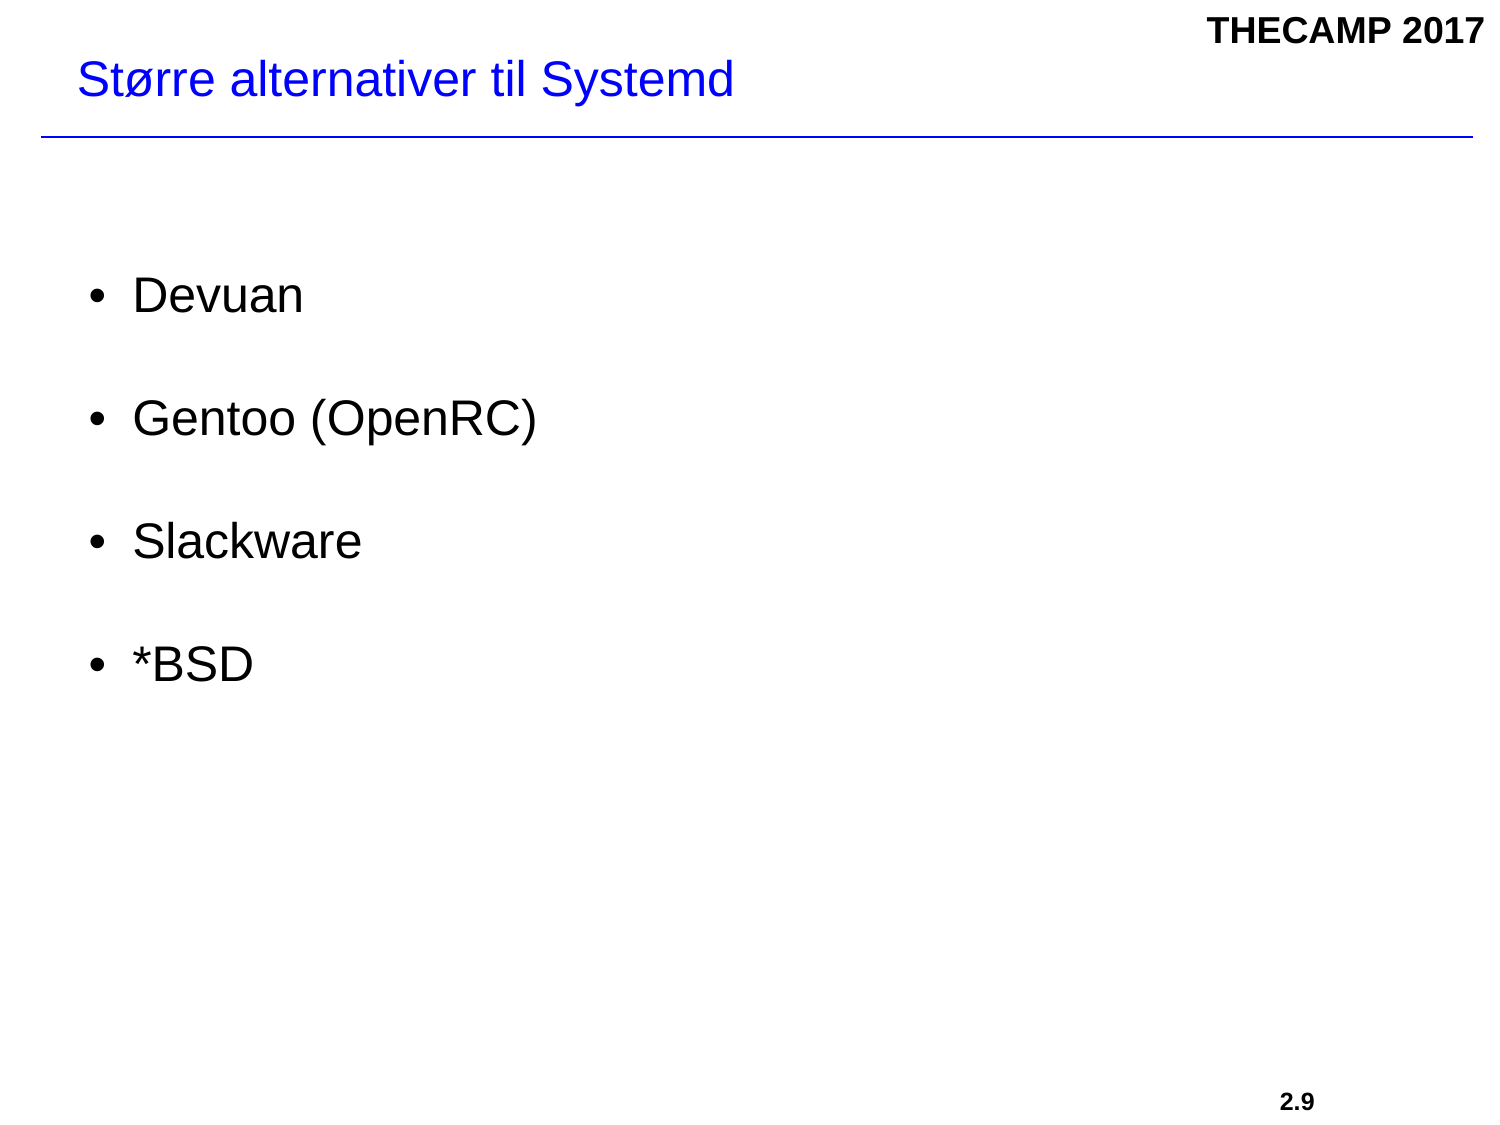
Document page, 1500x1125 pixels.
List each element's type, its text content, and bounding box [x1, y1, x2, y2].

list Devuan Gentoo (OpenRC) Slackware *BSD [88, 206, 1398, 852]
title Større alternativer til Systemd [76, 29, 1418, 126]
